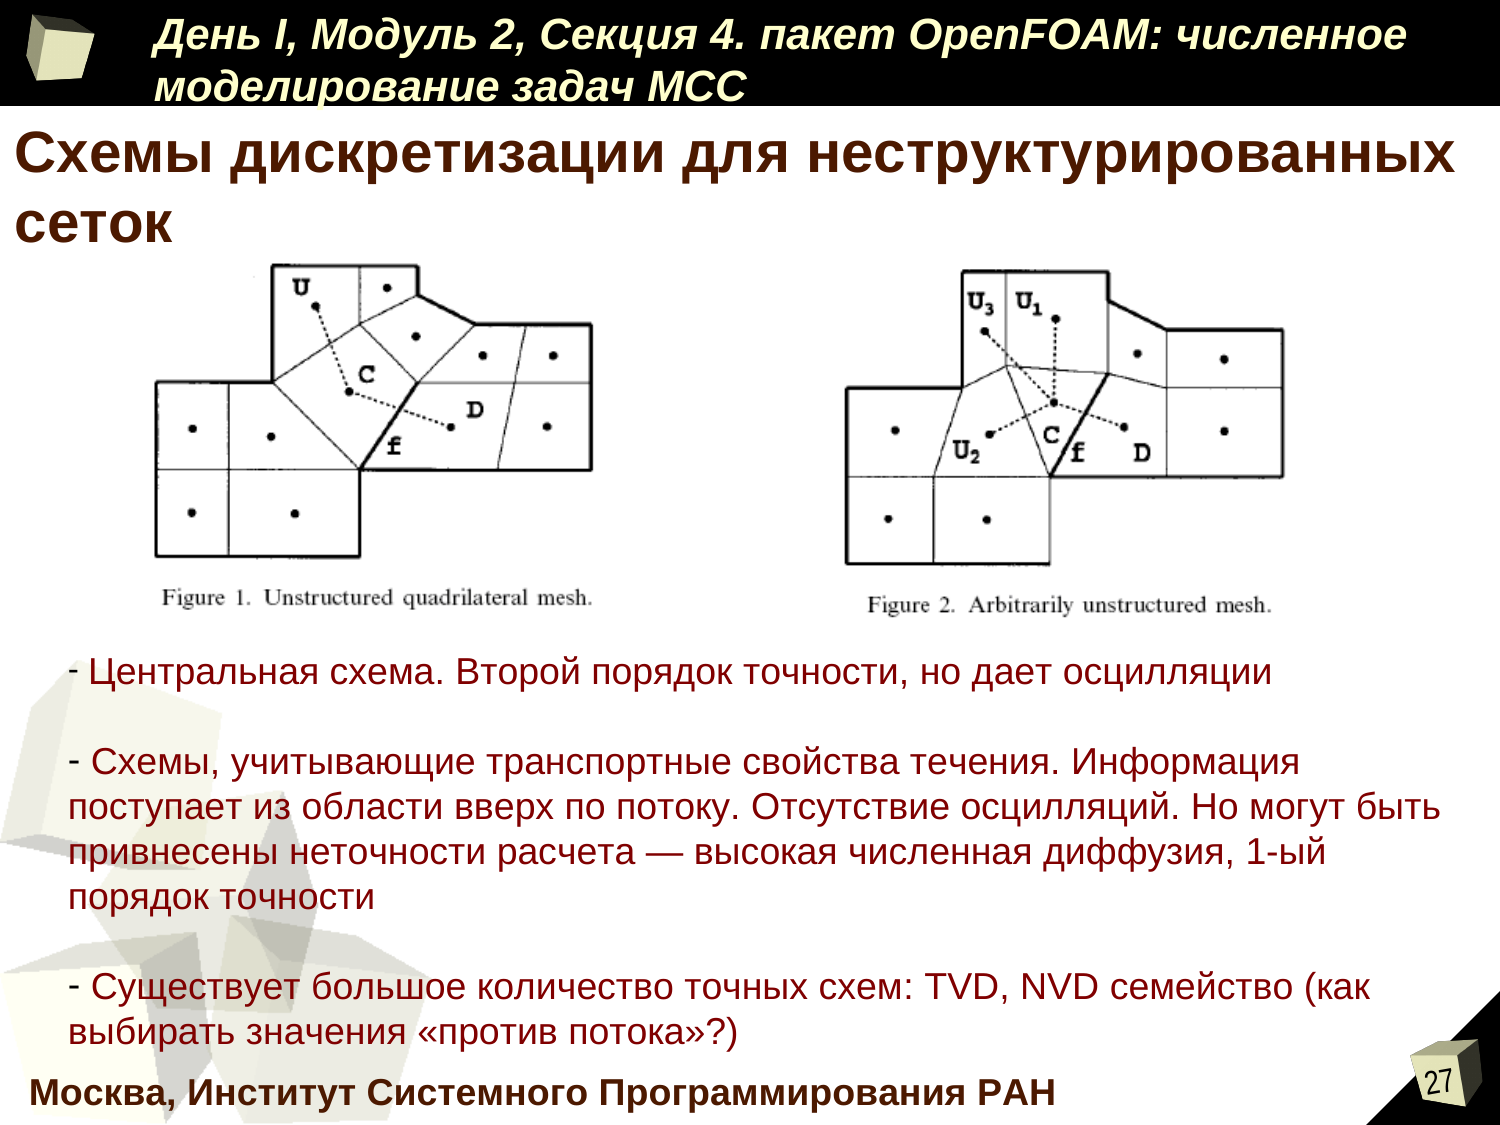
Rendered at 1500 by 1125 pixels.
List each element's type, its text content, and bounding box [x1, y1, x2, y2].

text_box Схемы дискретизации для неструктурированных сеток [0, 106, 1500, 262]
text_box Центральная схема. Второй порядок точности, но дает осцилляции Схемы, учитывающие транспортные свойства течения. Информация поступает из области вверх по потоку. Отсутствие осцилляций. Но могут быть привнесены неточности расчета — высокая численная диффузия, 1-ый порядок точности Существует большое количество точных схем: TVD, NVD семейство (как выбирать значения «против потока»?) [53, 639, 1483, 1105]
picture [100, 262, 659, 635]
picture [773, 262, 1362, 622]
picture [0, 659, 433, 1125]
